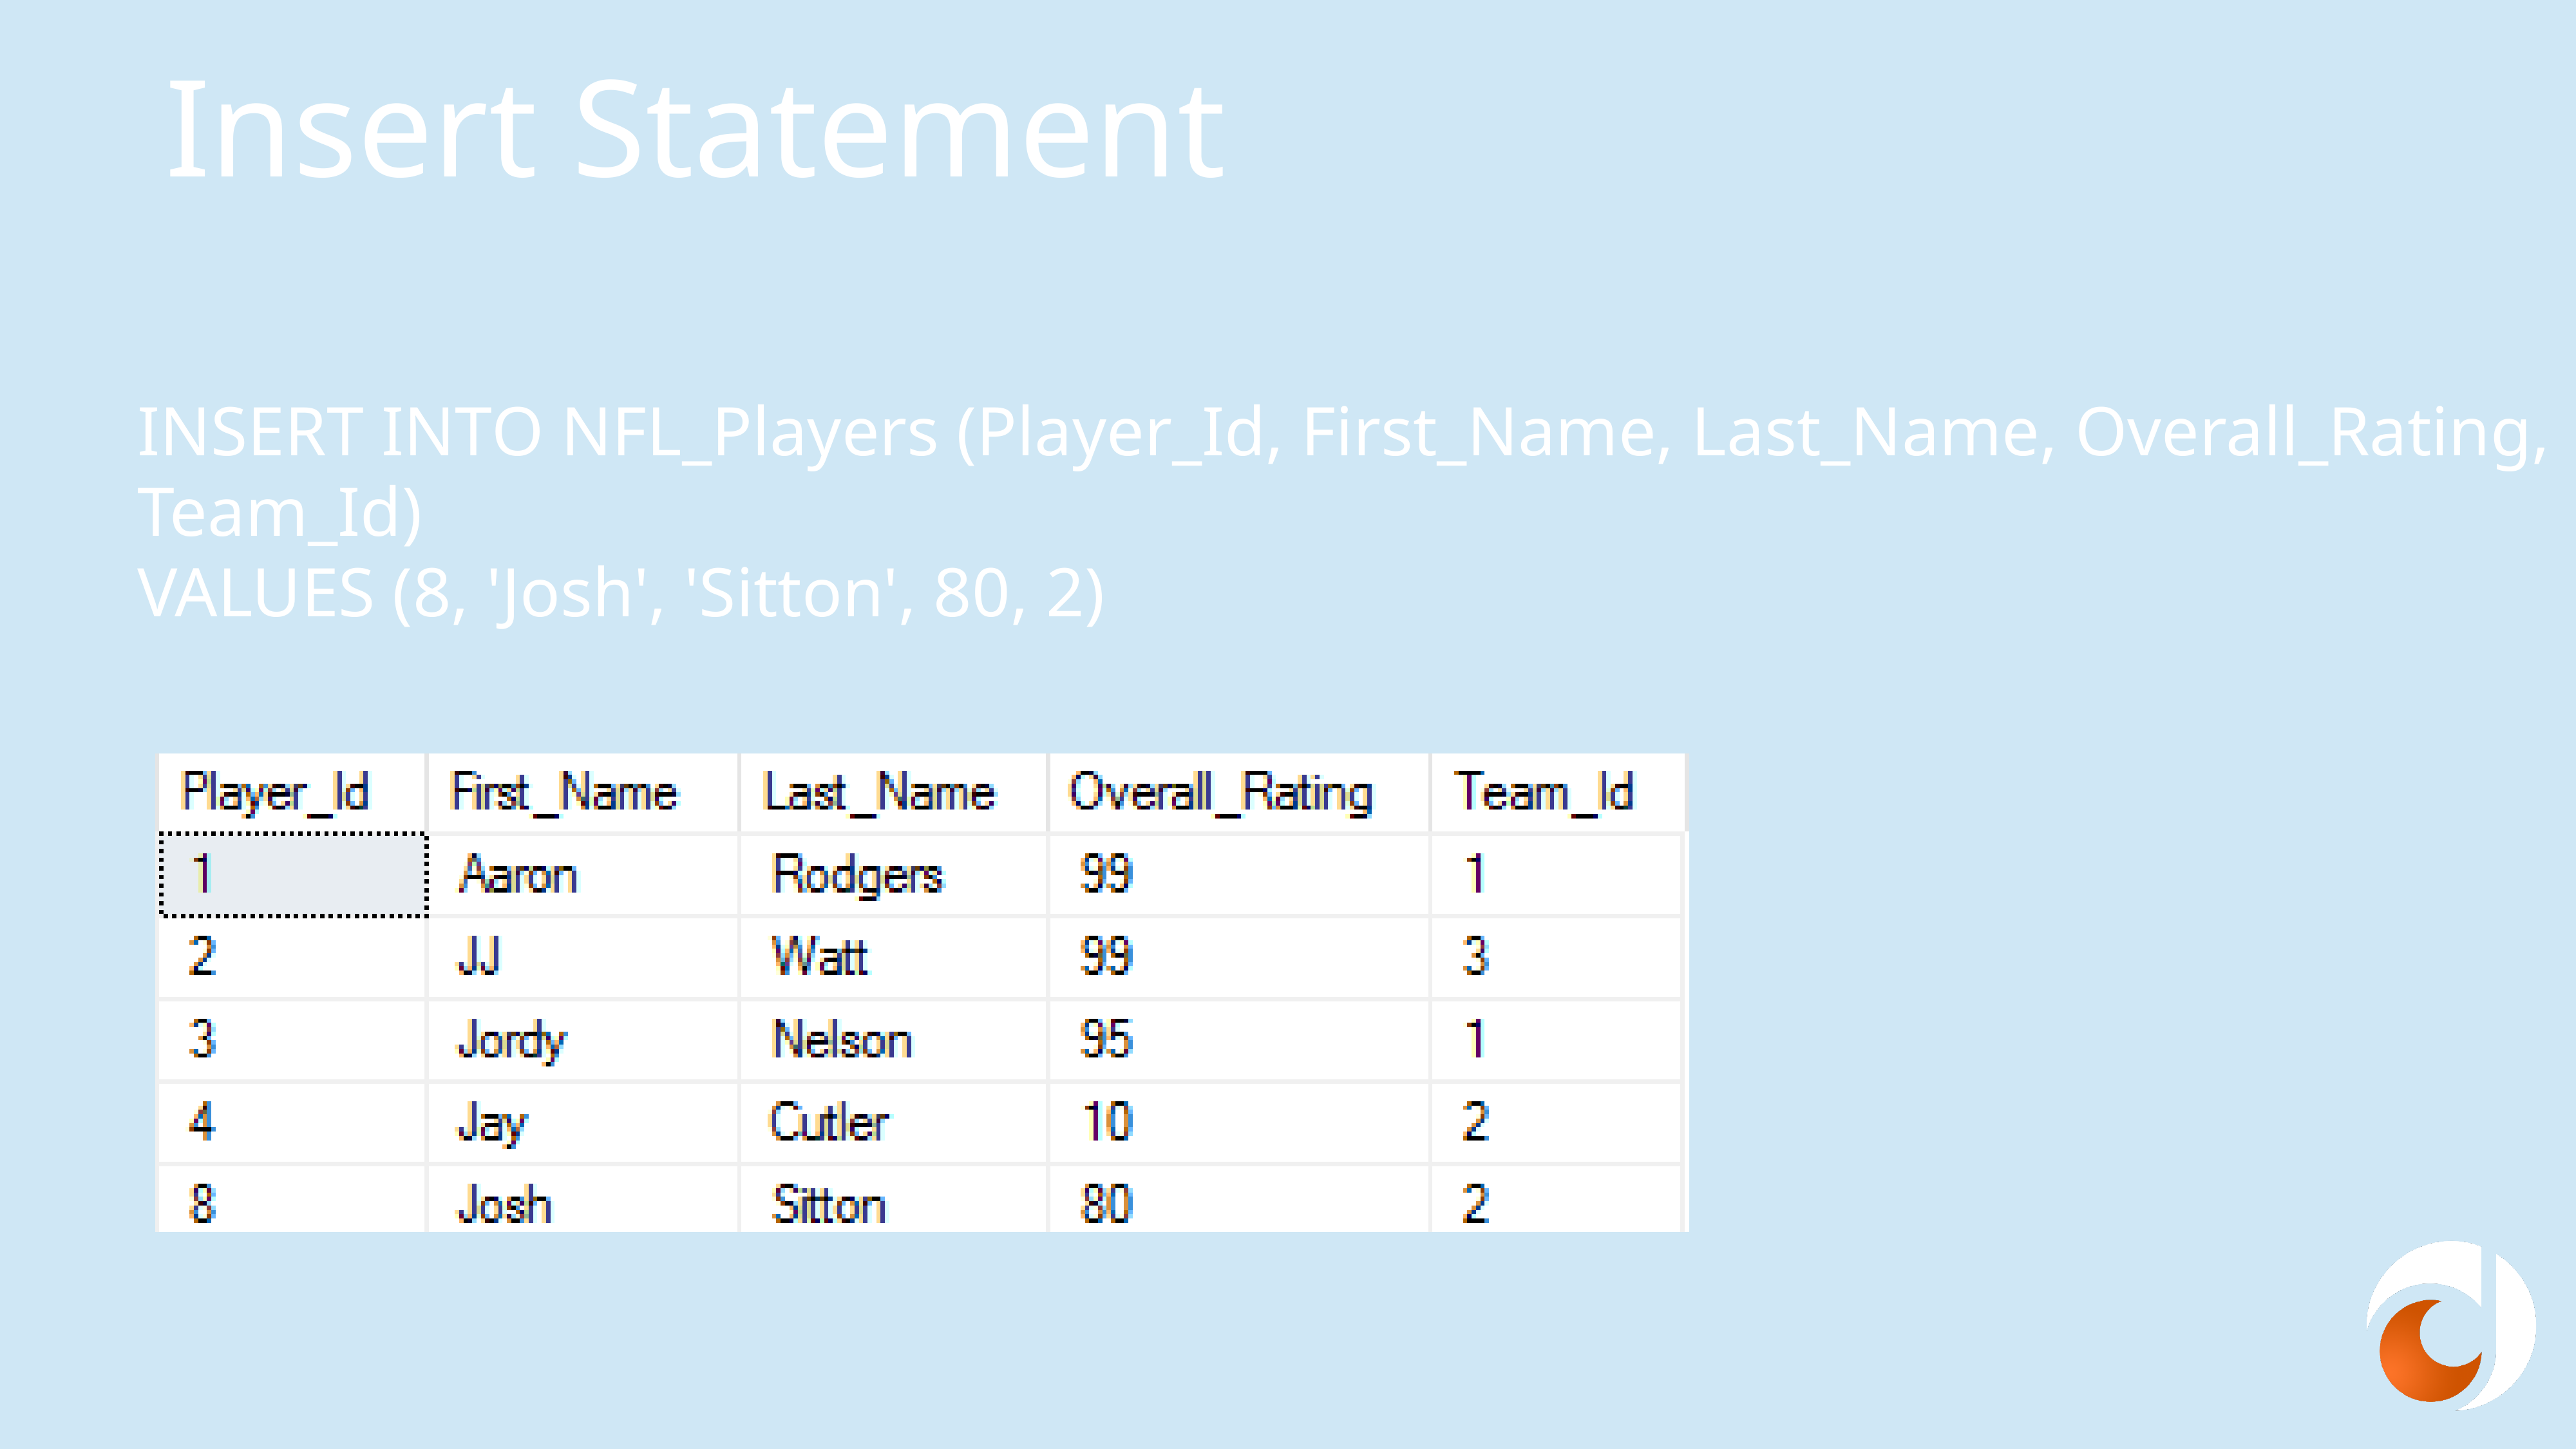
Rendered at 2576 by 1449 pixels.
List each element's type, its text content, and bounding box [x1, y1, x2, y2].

title Insert Statement [155, 37, 2421, 384]
picture [155, 753, 1689, 1232]
picture [2361, 1236, 2550, 1414]
list INSERT INTO NFL_Players (Player_Id, First_Name, Last_Name, Overall_Rating, Team_Id) VALUES (8, 'Josh', 'Sitton', 80, 2) [128, 384, 2576, 738]
